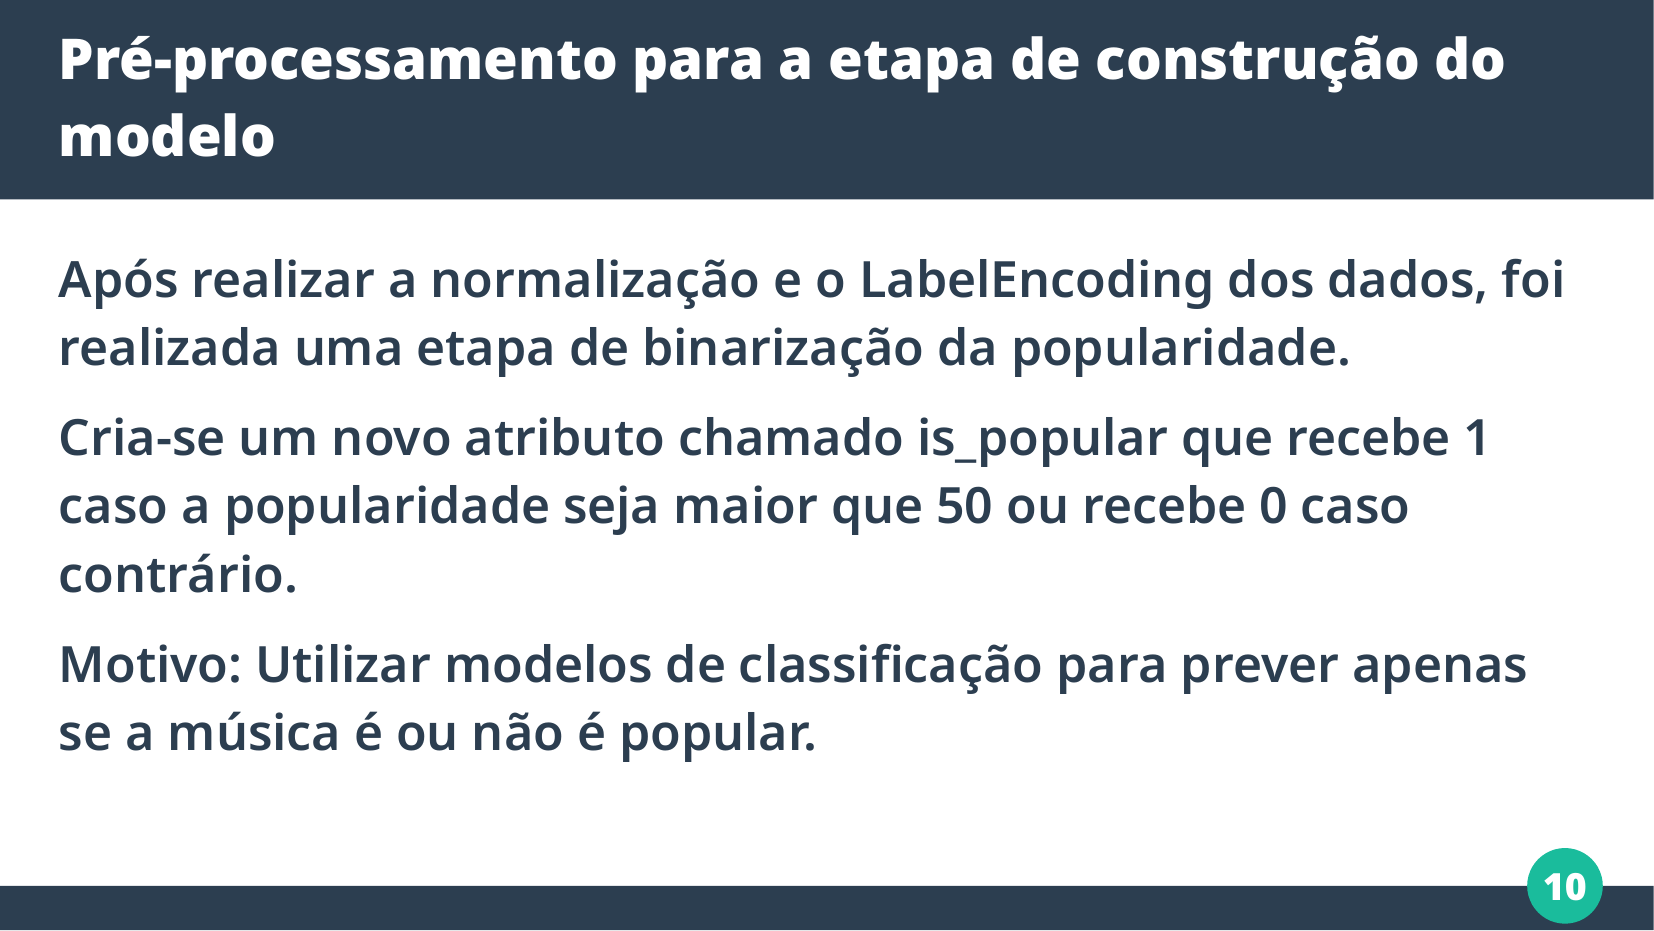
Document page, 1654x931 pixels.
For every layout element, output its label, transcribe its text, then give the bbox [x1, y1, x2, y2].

list Após realizar a normalização e o LabelEncoding dos dados, foi realizada uma etapa de binarização da popularidade. Cria-se um novo atributo chamado is_popular que recebe 1 caso a popularidade seja maior que 50 ou recebe 0 caso contrário. Motivo: Utilizar modelos de classificação para prever apenas se a música é ou não é popular. [59, 243, 1595, 864]
title Pré-processamento para a etapa de construção do modelo [59, 37, 1595, 155]
